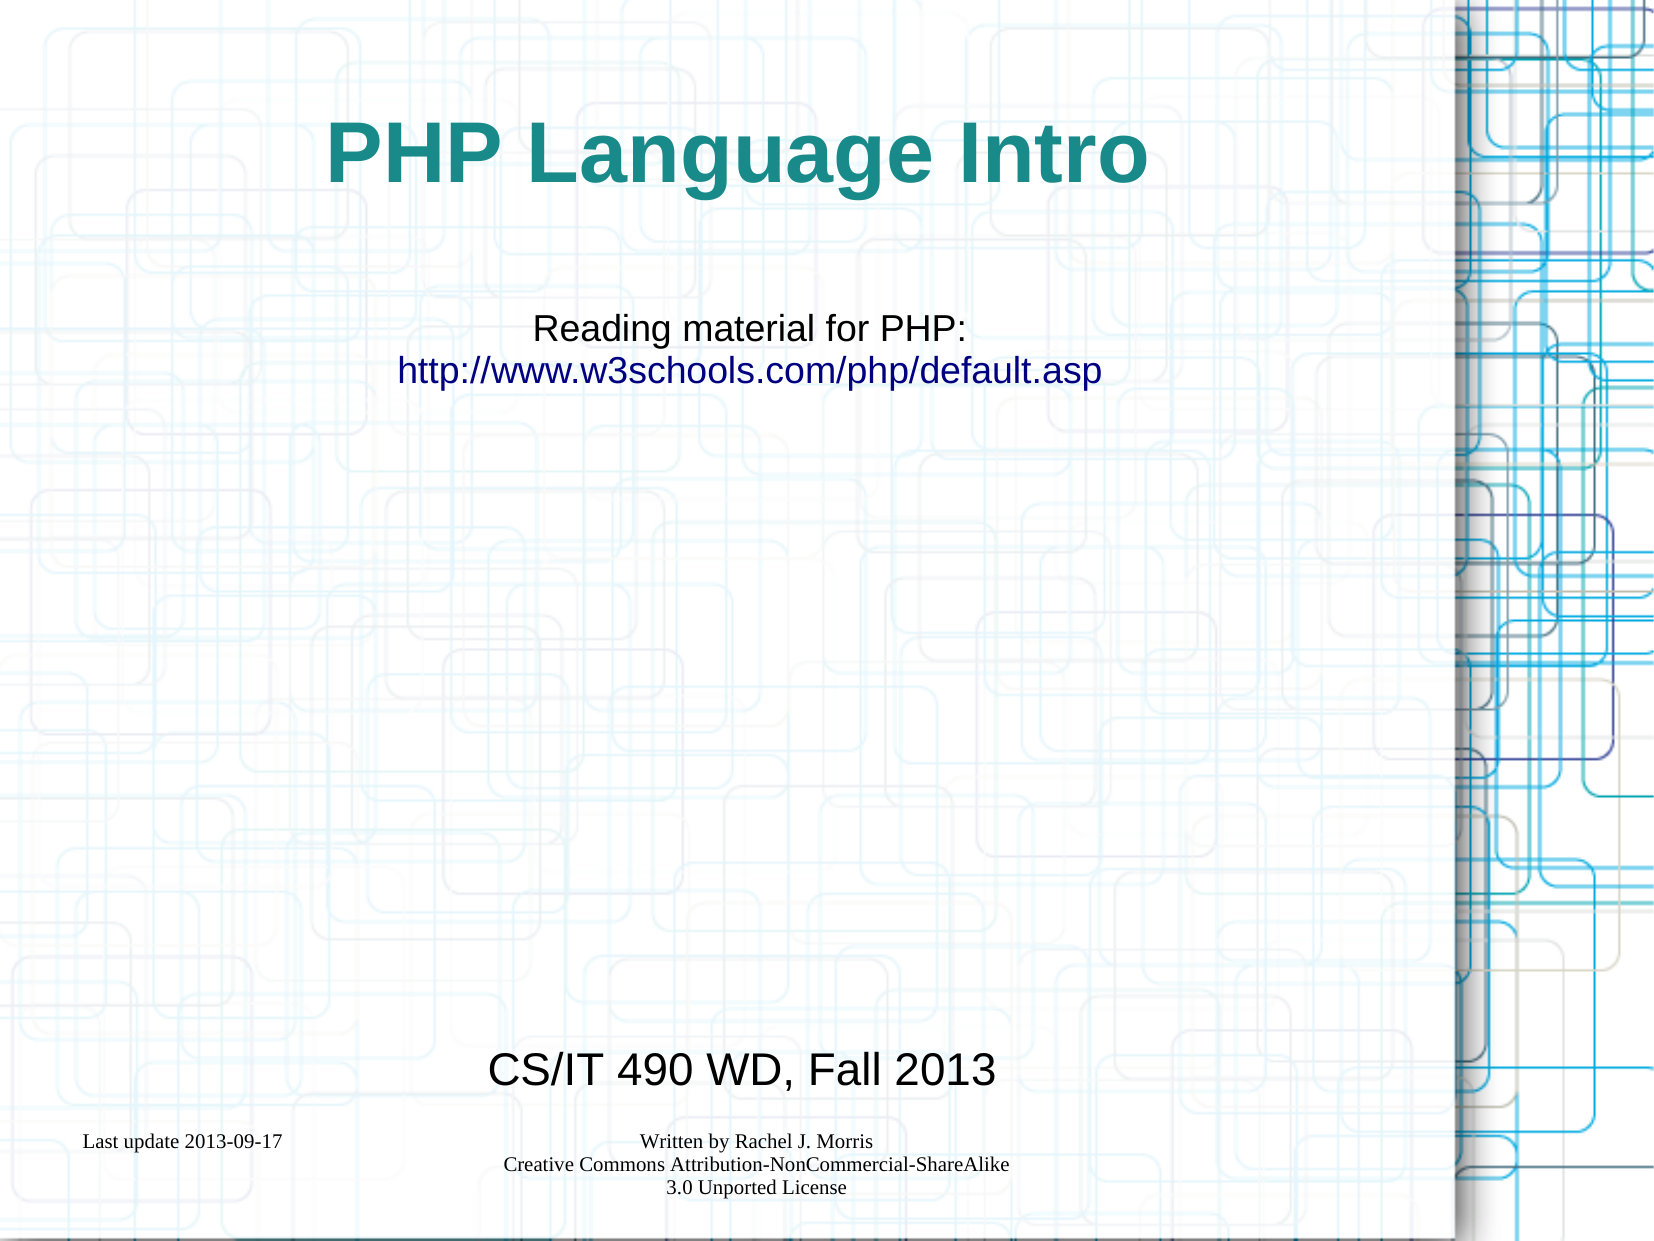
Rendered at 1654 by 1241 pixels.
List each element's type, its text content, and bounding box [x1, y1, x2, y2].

title PHP Language Intro [59, 49, 1418, 257]
picture [0, 0, 1654, 1241]
text_box Reading material for PHP: http://www.w3schools.com/php/default.asp [150, 300, 1351, 399]
text_box CS/IT 490 WD, Fall 2013 [75, 1043, 1410, 1095]
